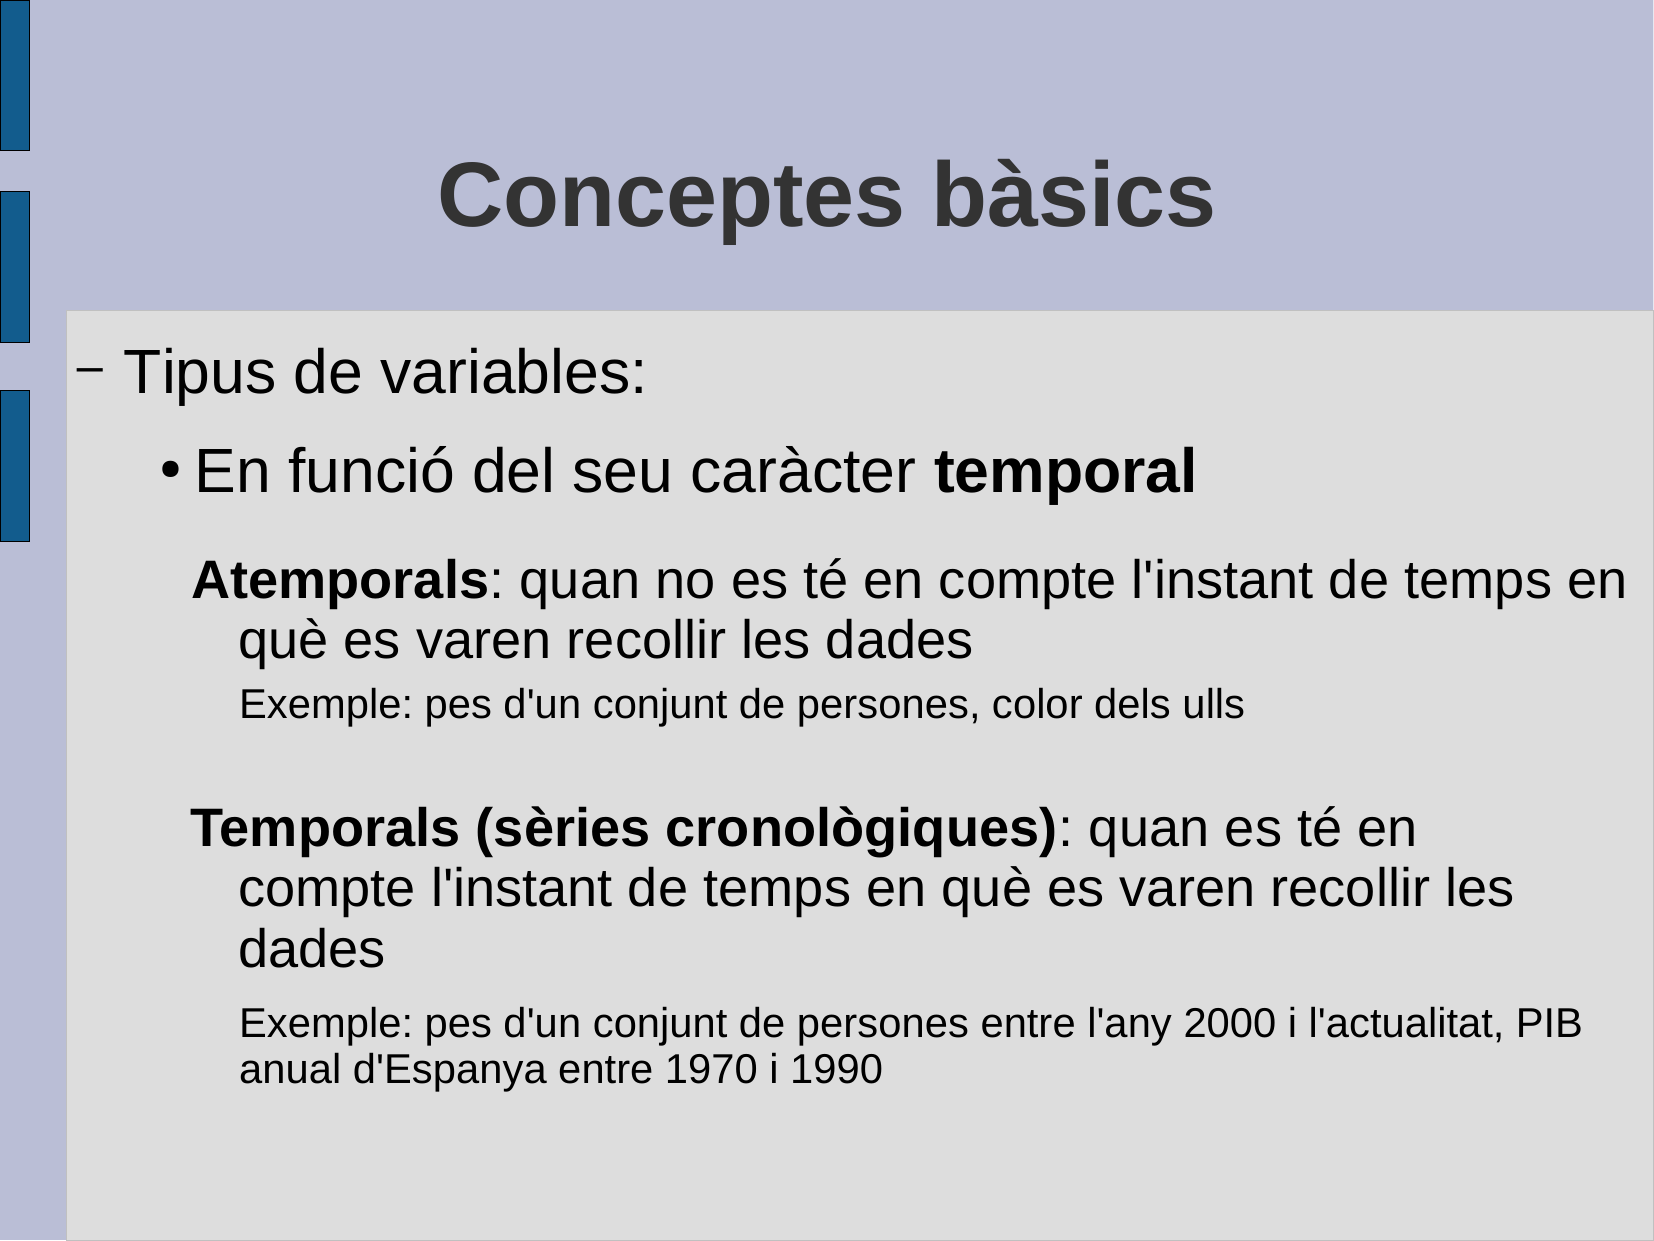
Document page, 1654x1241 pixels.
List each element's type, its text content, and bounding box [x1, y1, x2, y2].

text_box Tipus de variables: En funció del seu caràcter temporal [0, 336, 1365, 508]
title Conceptes bàsics [121, 91, 1534, 299]
text_box Exemple: pes d'un conjunt de persones entre l'any 2000 i l'actualitat, PIB anual d'Espanya entre 1970 i 1990 [224, 992, 1642, 1101]
text_box Temporals (sèries cronològiques): quan es té en compte l'instant de temps en què es varen recollir les dades [81, 789, 1625, 989]
text_box Atemporals: quan no es té en compte l'instant de temps en què es varen recollir les dades [81, 541, 1654, 680]
text_box Exemple: pes d'un conjunt de persones, color dels ulls [224, 673, 1642, 735]
